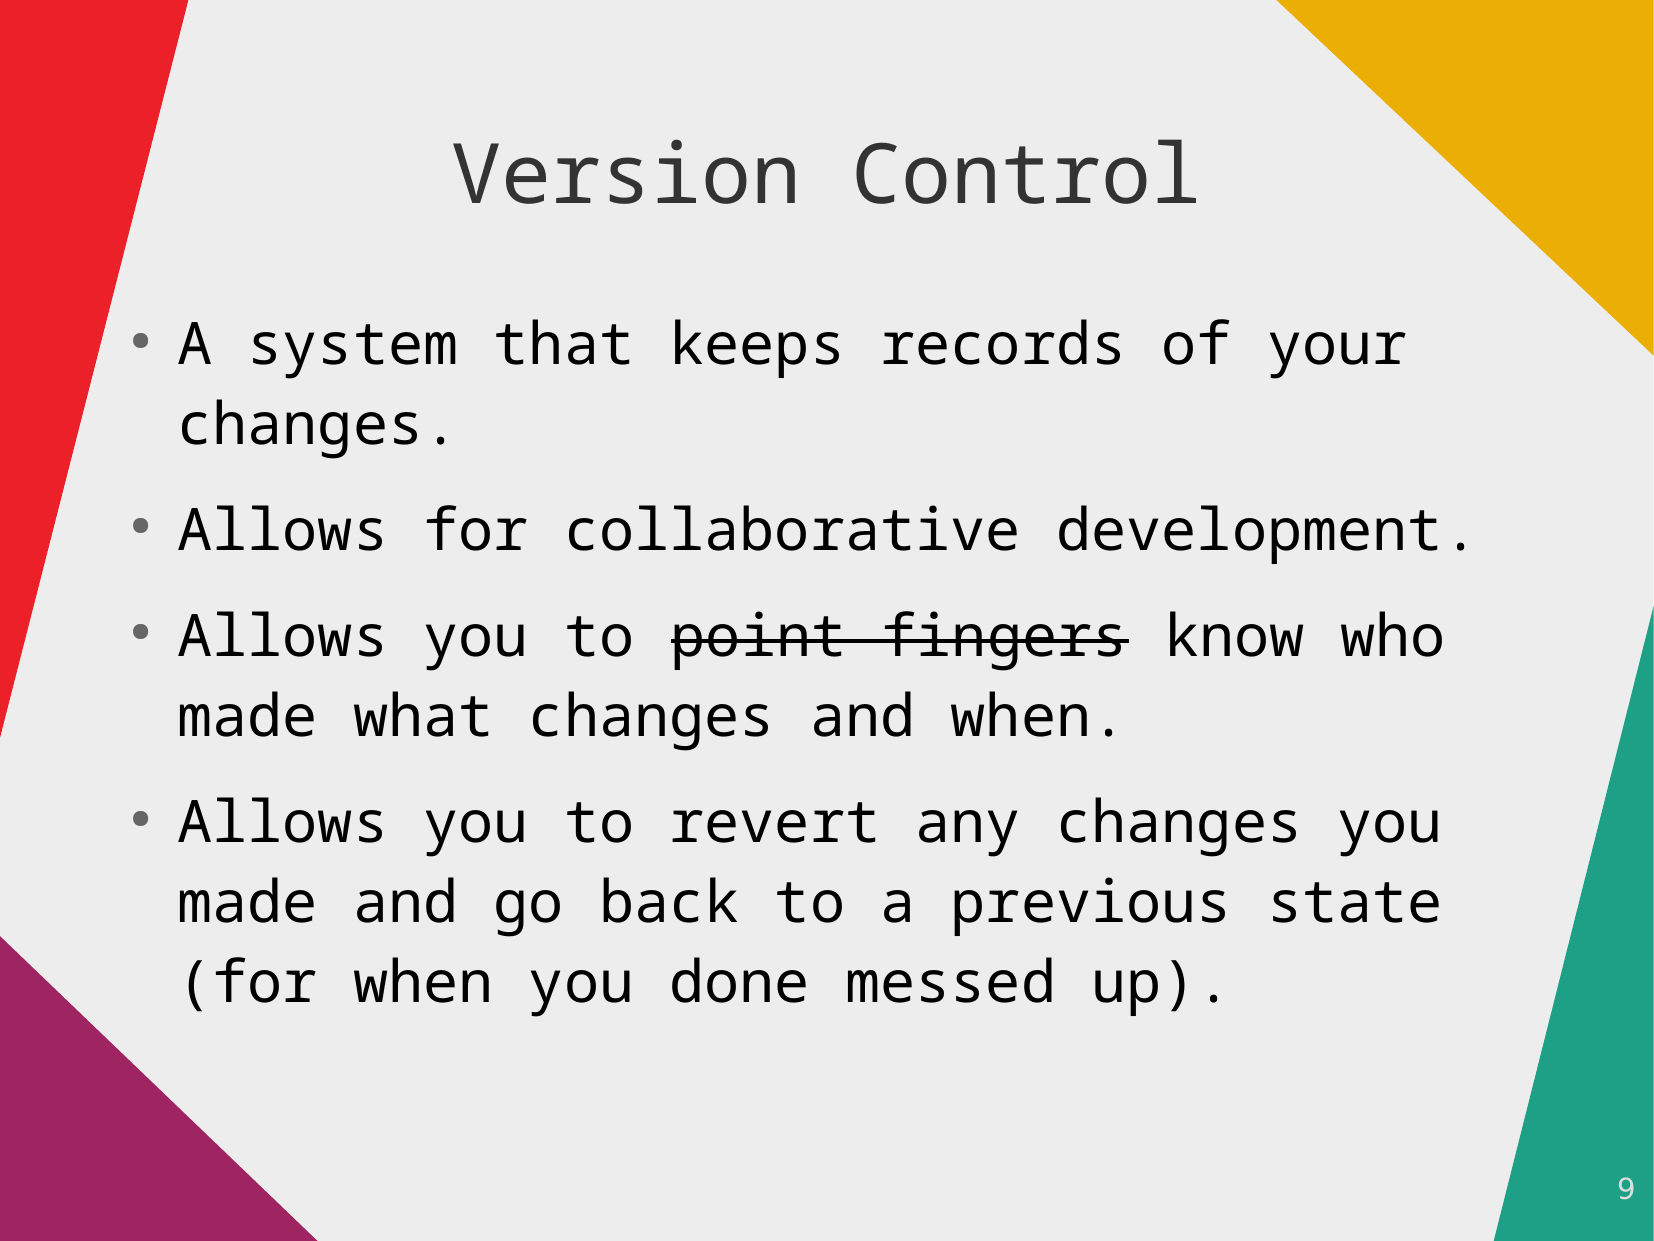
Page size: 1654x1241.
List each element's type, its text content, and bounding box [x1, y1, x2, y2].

list A system that keeps records of your changes. Allows for collaborative development. Allows you to point fingers know who made what changes and when. Allows you to revert any changes you made and go back to a previous state (for when you done messed up). [114, 302, 1539, 1033]
title Version Control [114, 73, 1539, 271]
